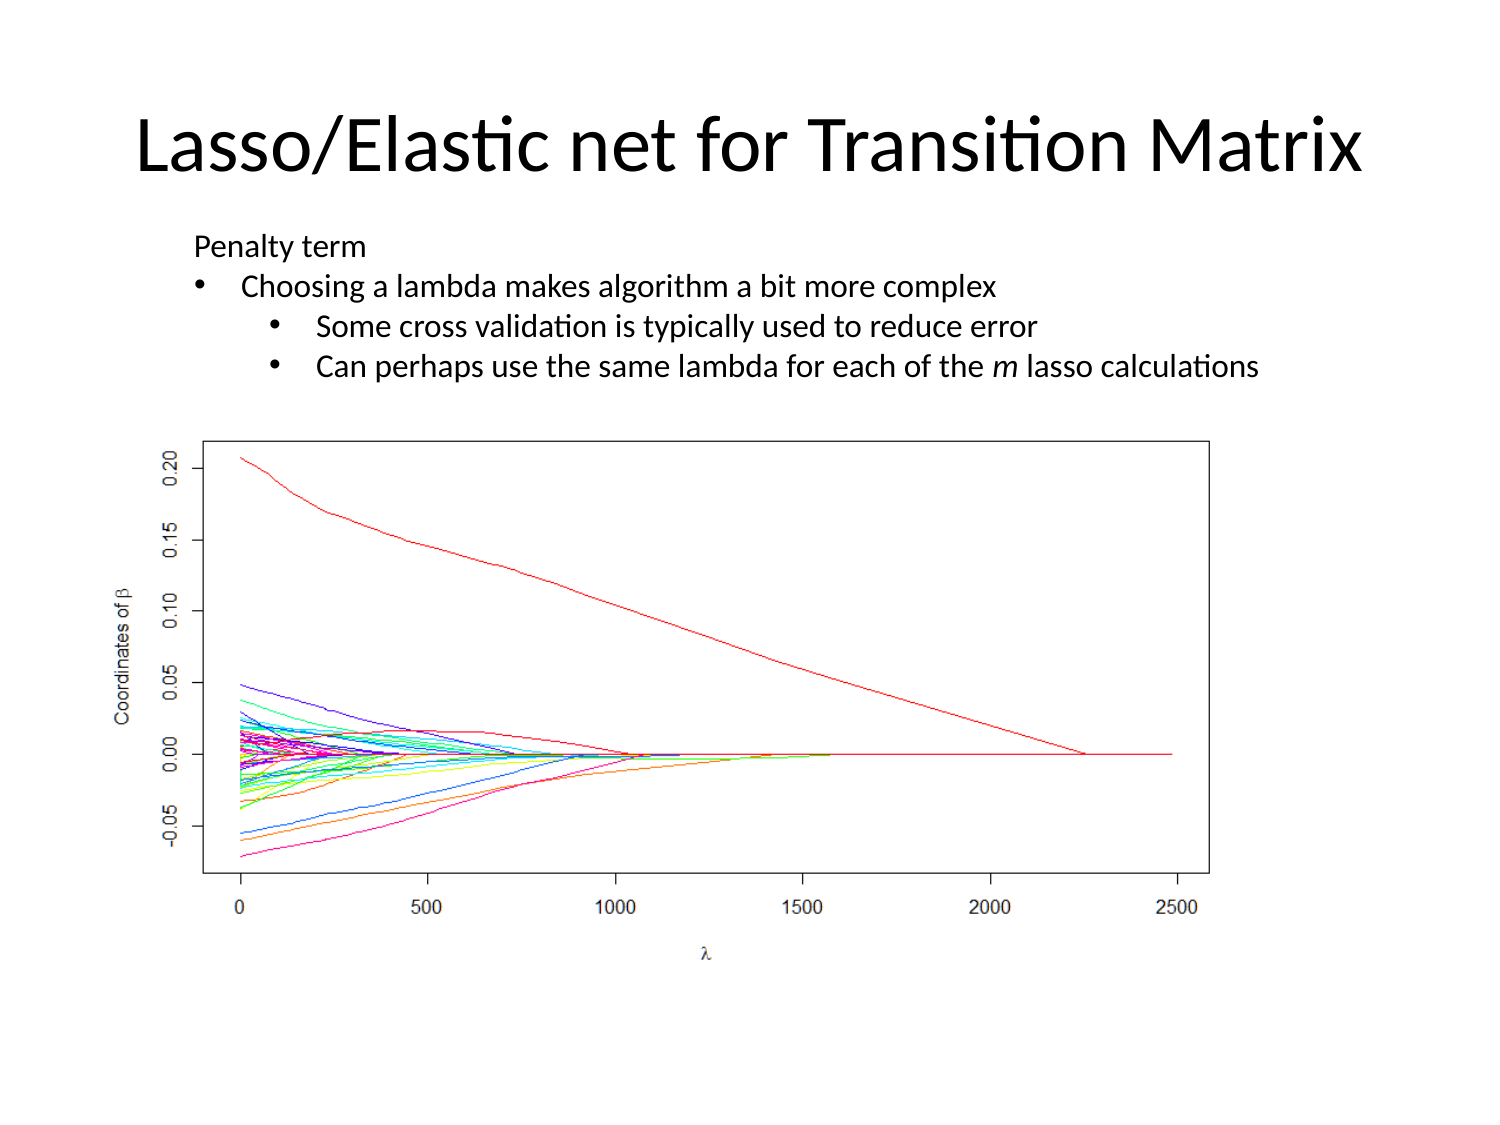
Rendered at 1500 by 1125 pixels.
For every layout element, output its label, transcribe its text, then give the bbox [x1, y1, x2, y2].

title Lasso/Elastic net for Transition Matrix [75, 45, 1425, 233]
picture [111, 349, 1257, 988]
text_box Penalty term Choosing a lambda makes algorithm a bit more complex Some cross validation is typically used to reduce error Can perhaps use the same lambda for each of the m lasso calculations [179, 216, 1283, 392]
